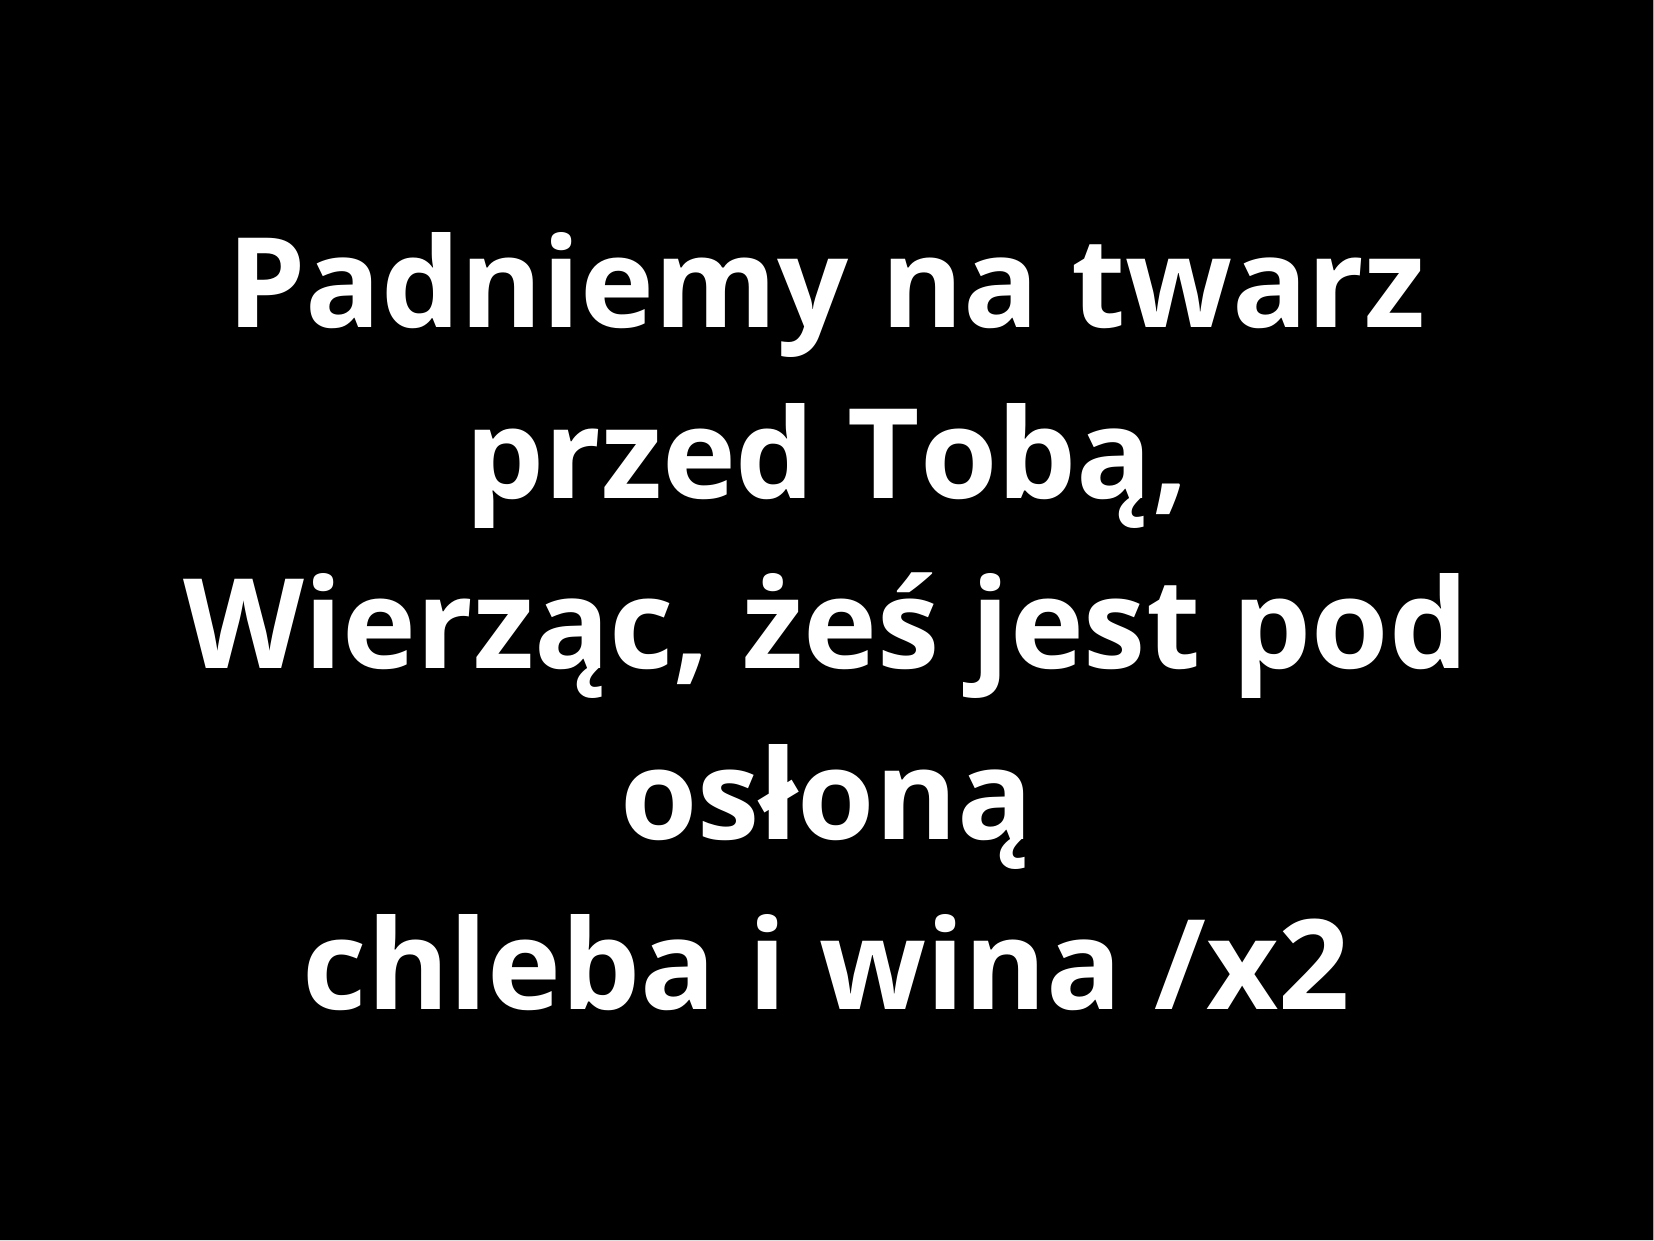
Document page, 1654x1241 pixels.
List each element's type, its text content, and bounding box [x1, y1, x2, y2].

title Padniemy na twarz przed Tobą, Wierząc, żeś jest pod osłoną chleba i wina /x2 [0, 0, 1654, 1241]
